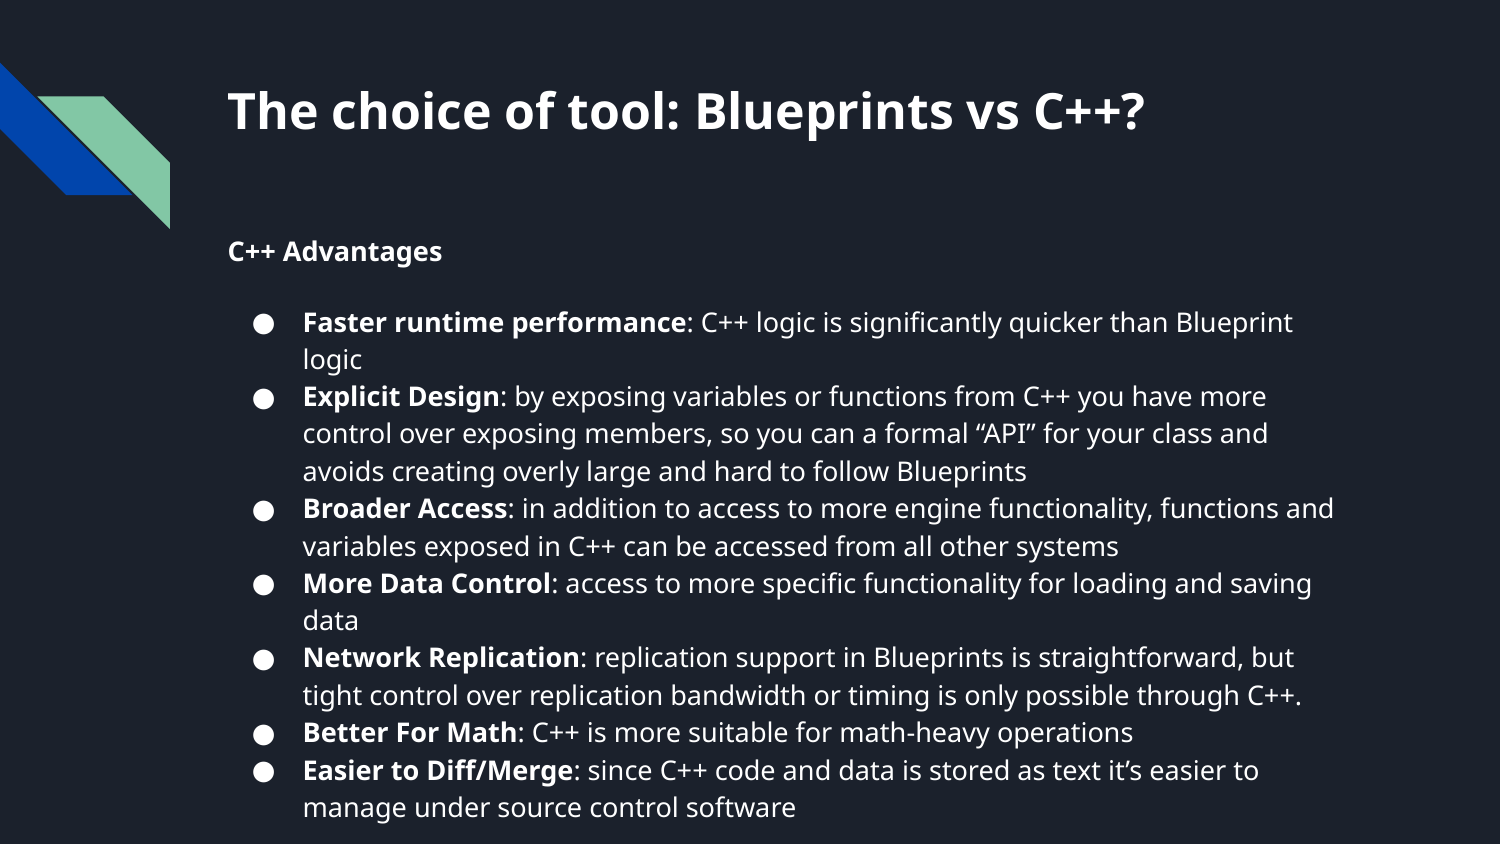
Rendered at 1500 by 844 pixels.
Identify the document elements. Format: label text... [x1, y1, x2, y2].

text_box C++ Advantages Faster runtime performance: C++ logic is significantly quicker than Blueprint logic Explicit Design: by exposing variables or functions from C++ you have more control over exposing members, so you can a formal “API” for your class and avoids creating overly large and hard to follow Blueprints Broader Access: in addition to access to more engine functionality, functions and variables exposed in C++ can be accessed from all other systems More Data Control: access to more specific functionality for loading and saving data Network Replication: replication support in Blueprints is straightforward, but tight control over replication bandwidth or timing is only possible through C++. Better For Math: C++ is more suitable for math-heavy operations Easier to Diff/Merge: since C++ code and data is stored as text it’s easier to manage under source control software [212, 214, 1368, 739]
text_box The choice of tool: Blueprints vs C++? [212, 64, 1368, 214]
